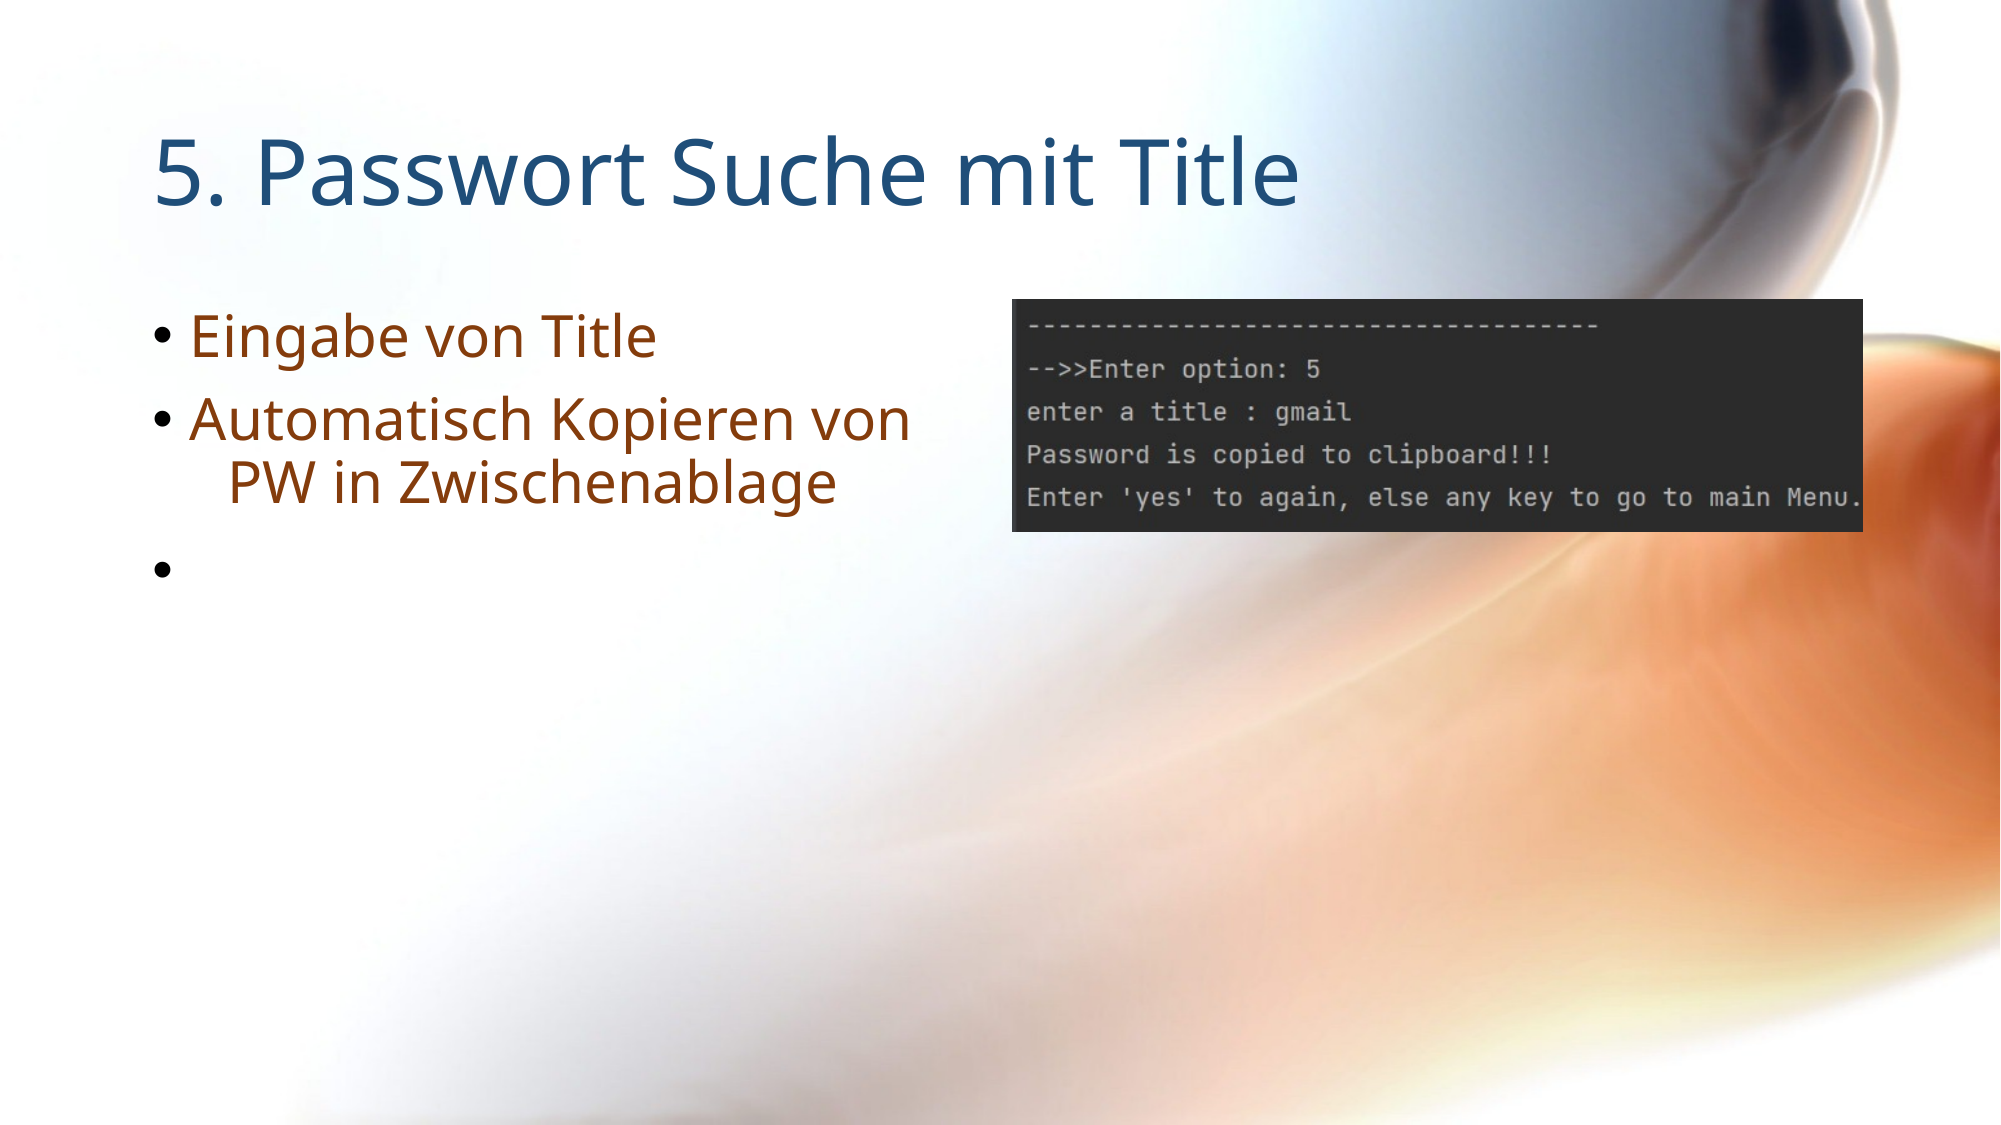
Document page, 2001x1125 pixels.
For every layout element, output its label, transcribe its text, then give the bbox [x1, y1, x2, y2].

picture [1012, 299, 1863, 532]
list Eingabe von Title Automatisch Kopieren von PW in Zwischenablage [137, 299, 988, 1014]
title 5. Passwort Suche mit Title [137, 59, 1863, 278]
